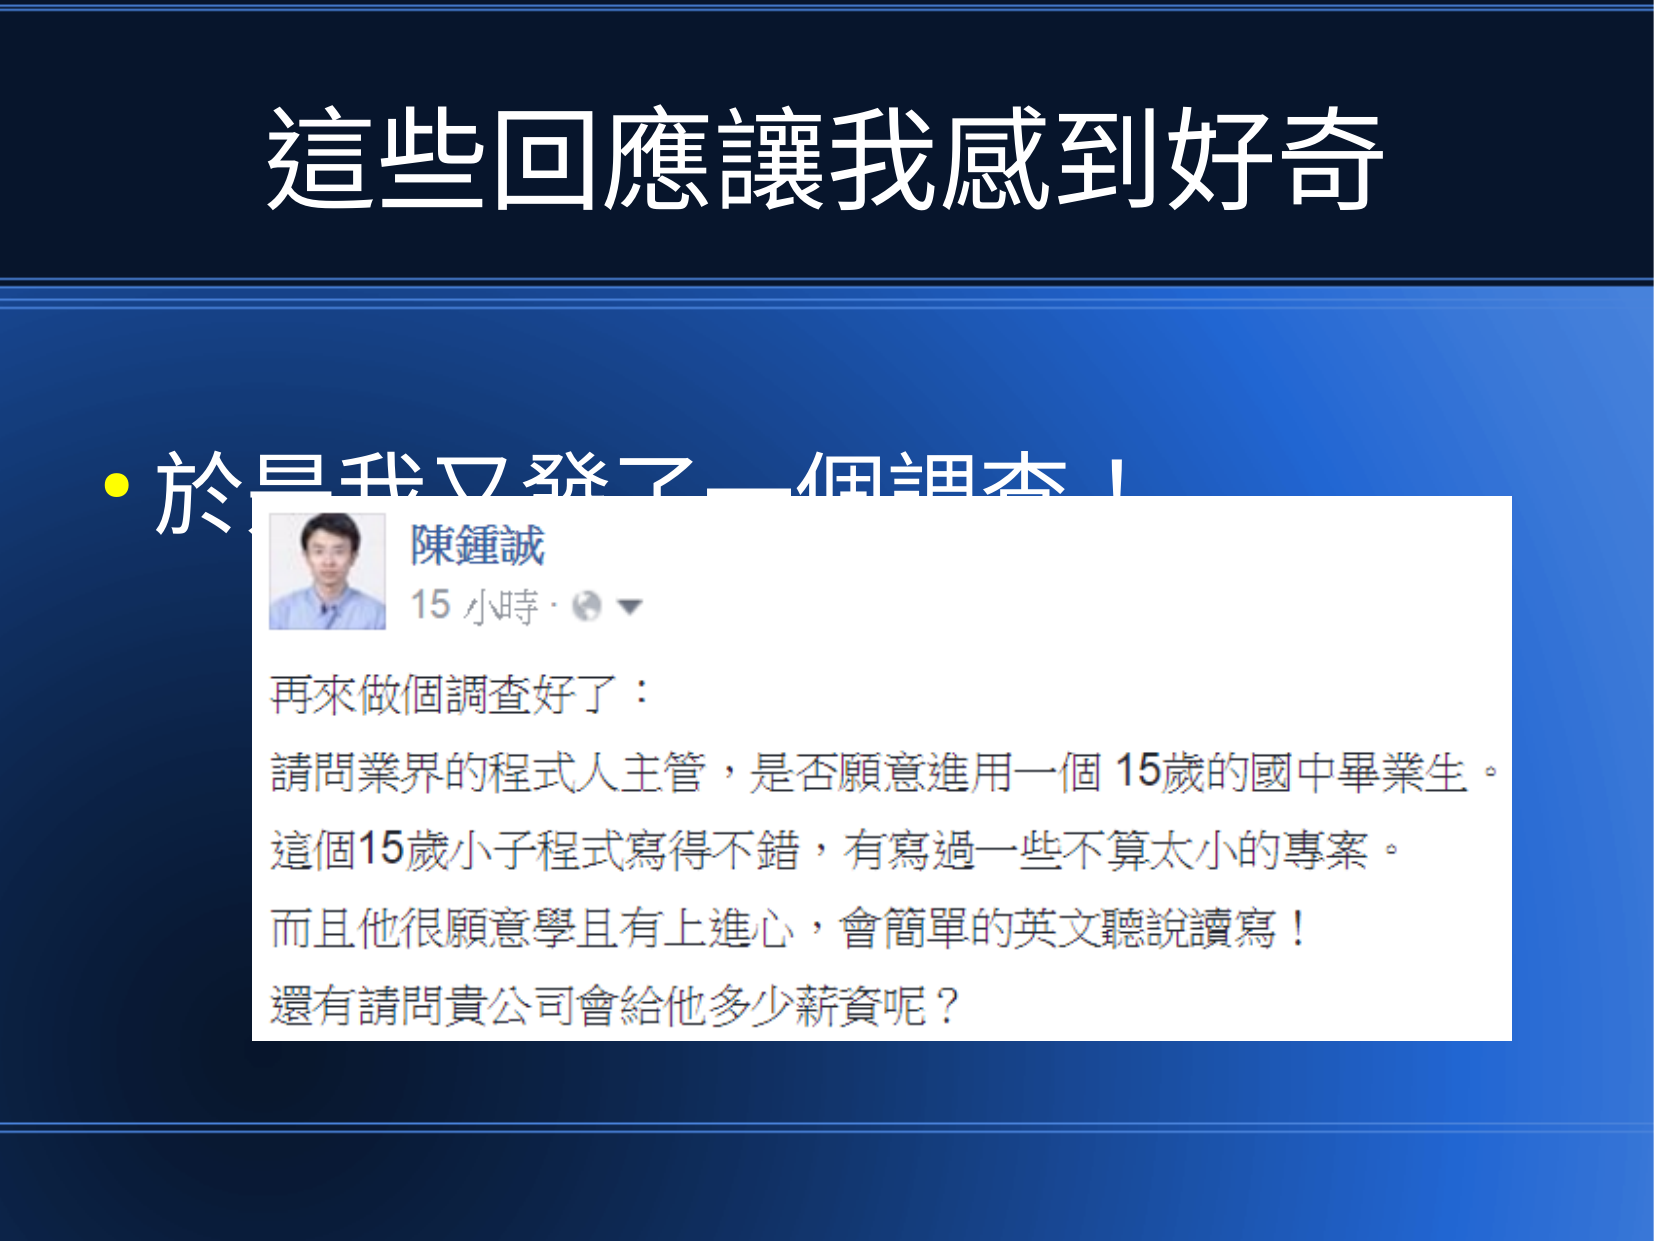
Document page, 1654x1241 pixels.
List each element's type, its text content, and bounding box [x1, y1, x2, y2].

list 於是我又發了一個調查！ [82, 355, 1571, 1241]
title 這些回應讓我感到好奇 [82, 49, 1571, 257]
picture [252, 496, 1512, 1041]
picture [0, 0, 1654, 1241]
